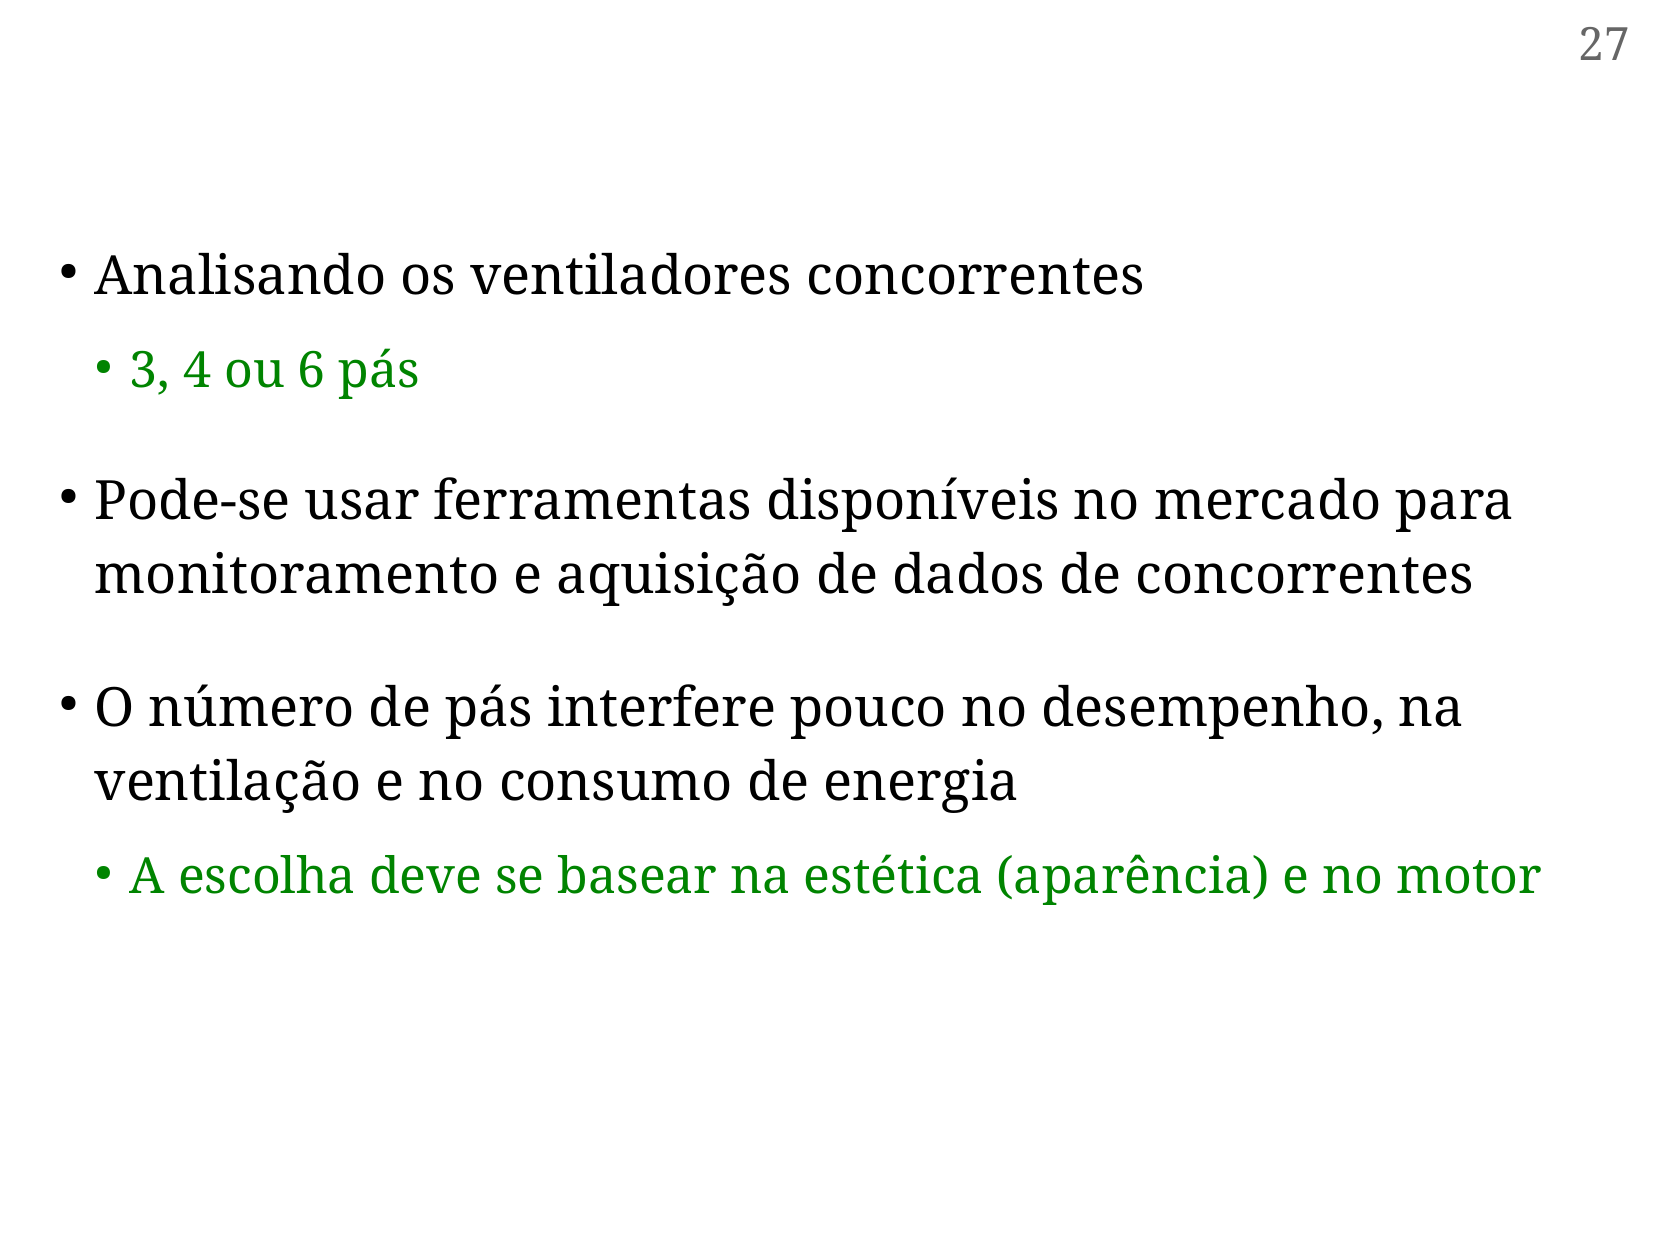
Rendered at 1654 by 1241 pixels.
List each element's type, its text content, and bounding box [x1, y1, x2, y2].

list Analisando os ventiladores concorrentes 3, 4 ou 6 pás Pode-se usar ferramentas disponíveis no mercado para monitoramento e aquisição de dados de concorrentes O número de pás interfere pouco no desempenho, na ventilação e no consumo de energia A escolha deve se basear na estética (aparência) e no motor [59, 236, 1595, 1211]
